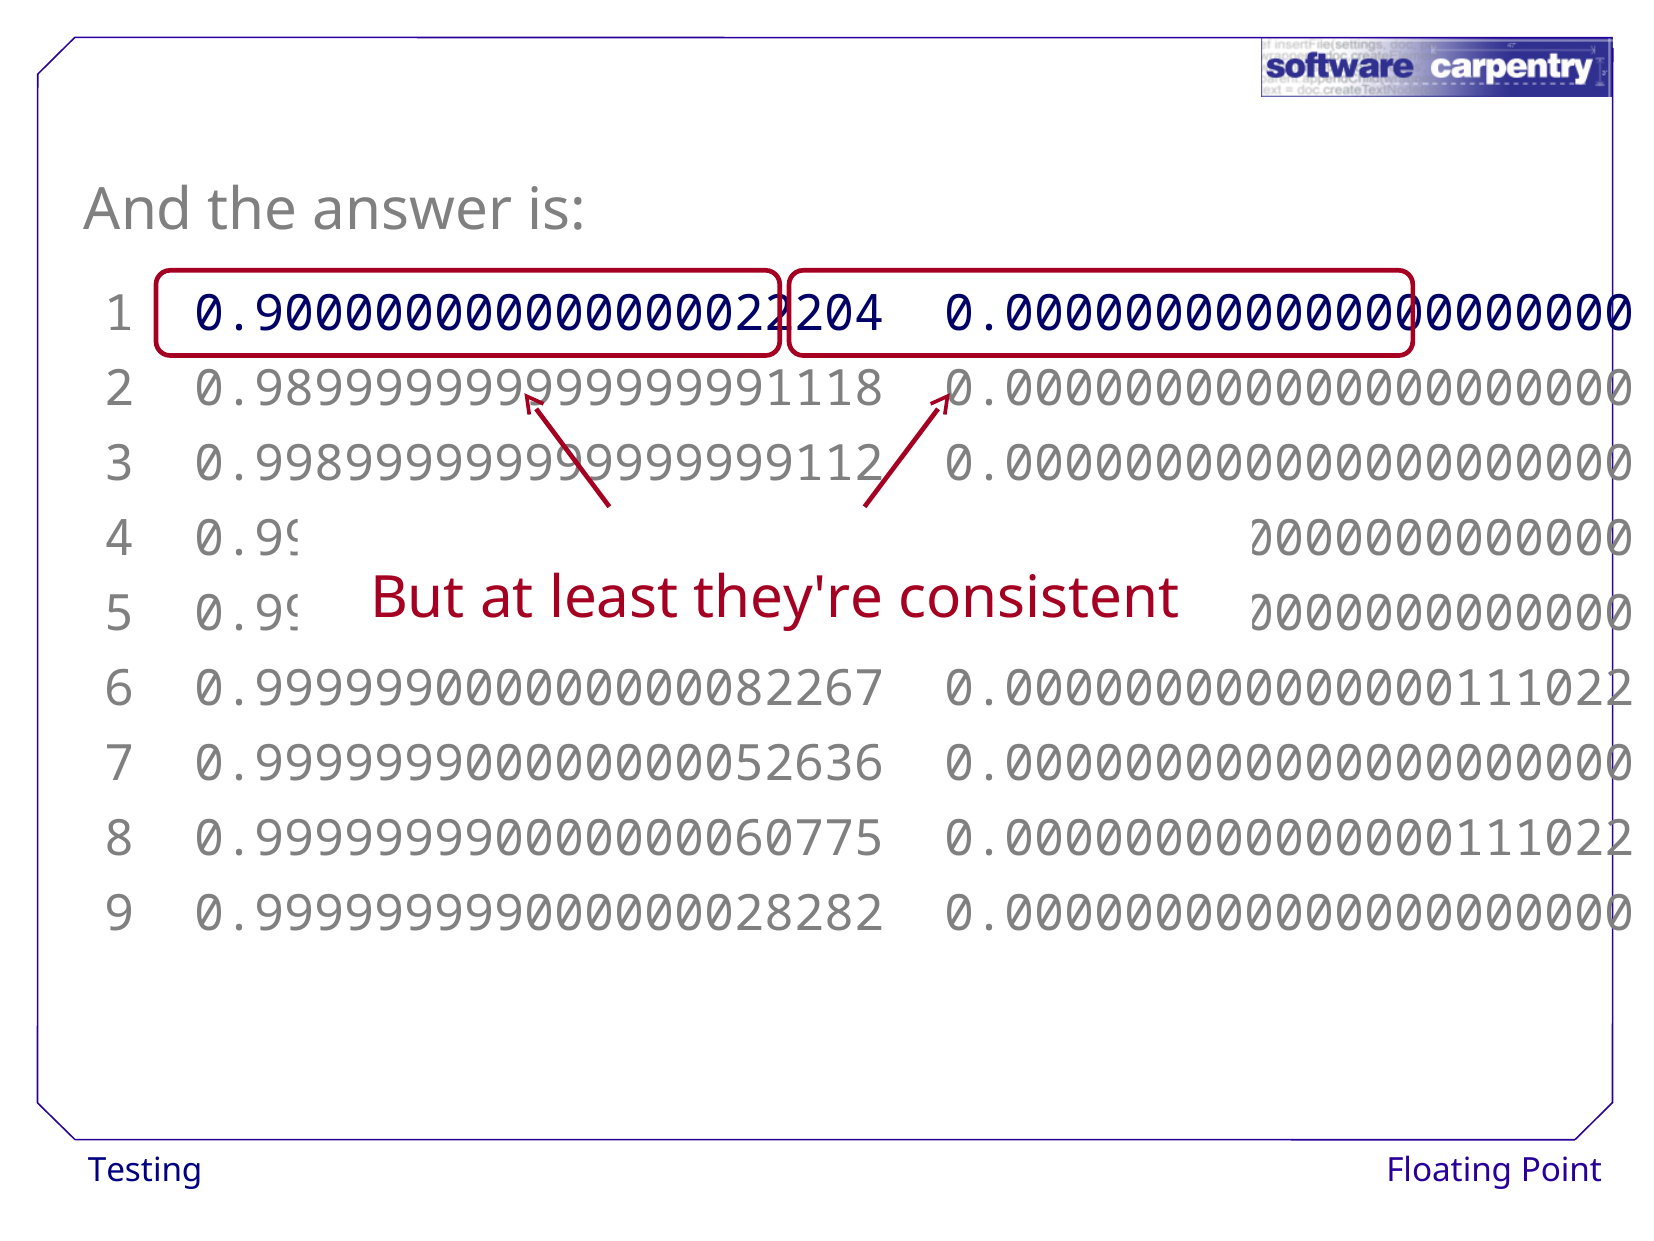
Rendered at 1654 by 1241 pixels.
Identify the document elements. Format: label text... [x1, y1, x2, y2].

text_box But at least they're consistent [297, 516, 1253, 637]
picture [1261, 39, 1613, 97]
text_box 1 0.900000000000000022204 0.000000000000000000000 2 0.989999999999999991118 0.000000000000000000000 3 0.998999999999999999112 0.000000000000000000000 4 0.999900000000000011013 0.000000000000000000000 5 0.999990000000000045510 0.000000000000000000000 6 0.999999000000000082267 0.000000000000000111022 7 0.999999900000000052636 0.000000000000000000000 8 0.999999990000000060775 0.000000000000000111022 9 0.999999999000000028282 0.000000000000000000000 [89, 258, 1512, 970]
text_box And the answer is: [68, 128, 751, 250]
